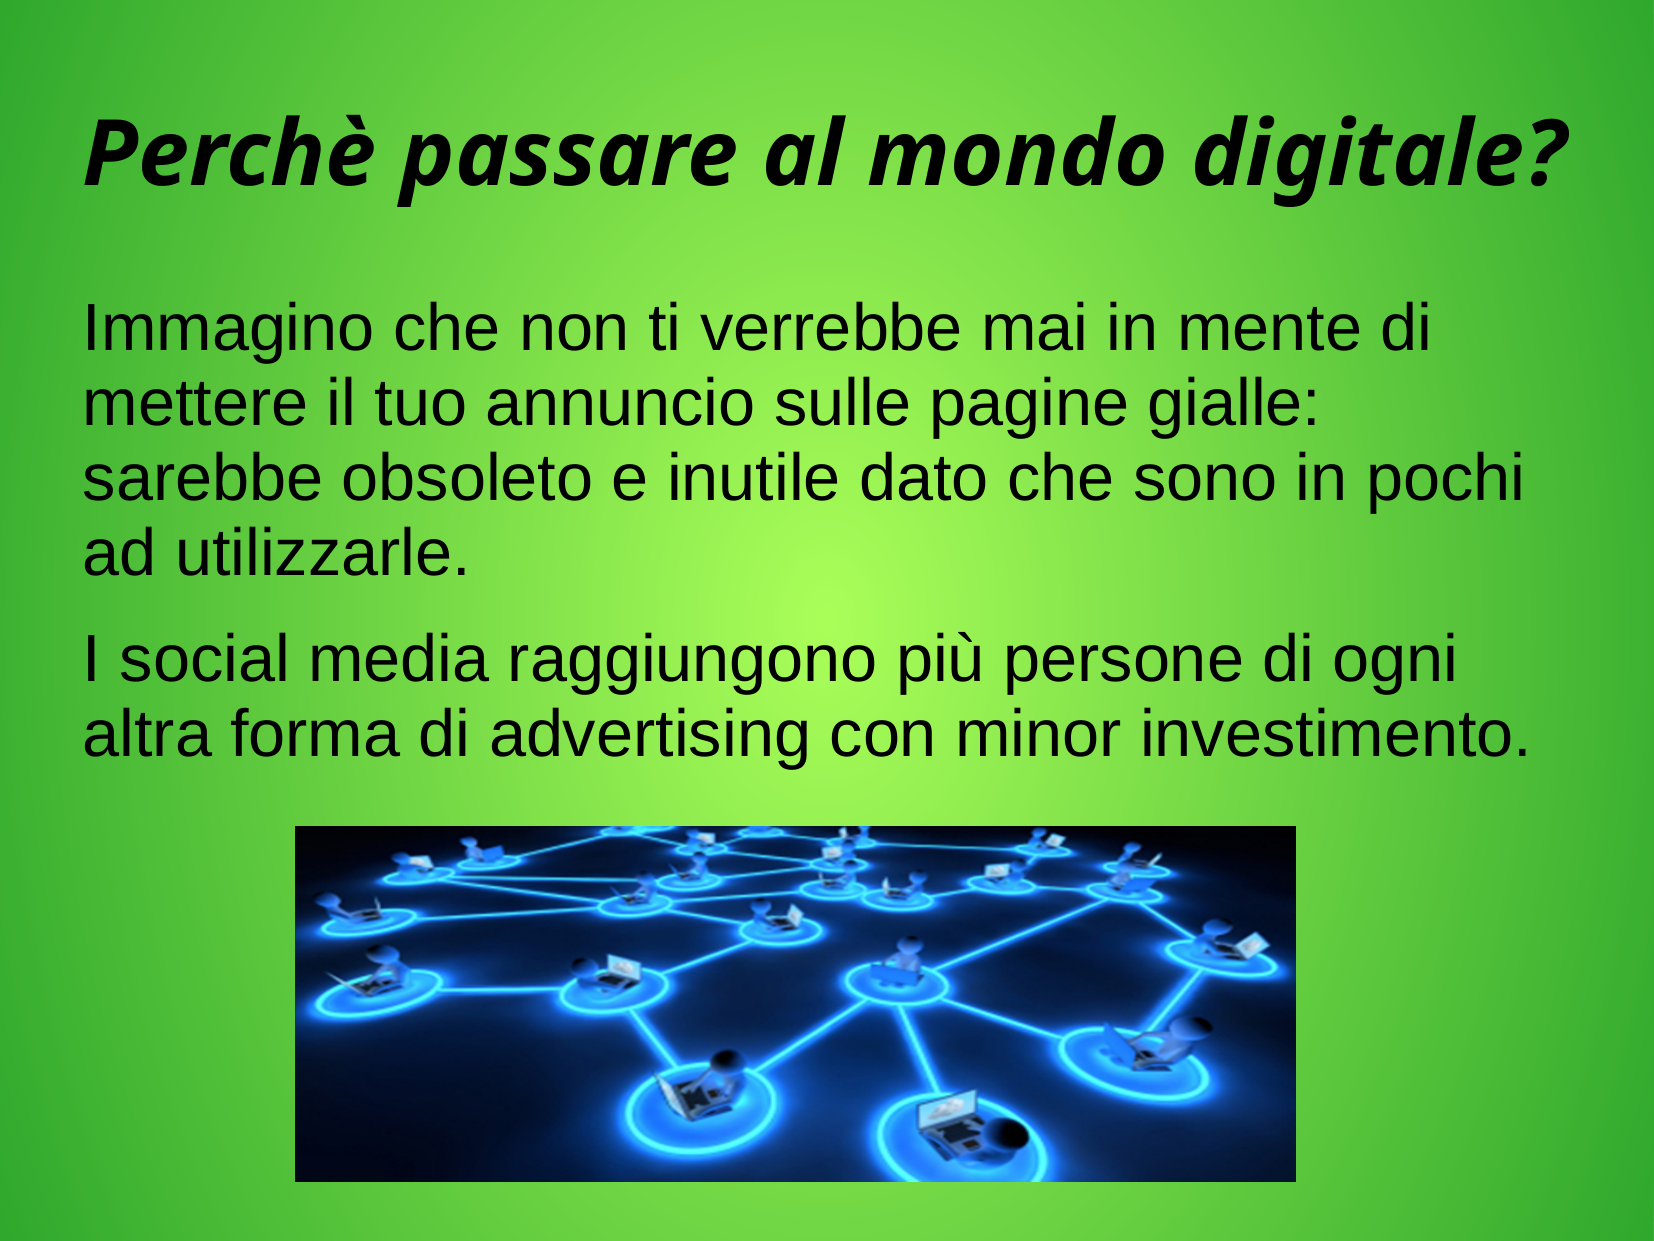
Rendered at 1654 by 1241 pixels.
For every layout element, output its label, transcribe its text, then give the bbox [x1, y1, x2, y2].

list Immagino che non ti verrebbe mai in mente di mettere il tuo annuncio sulle pagine gialle: sarebbe obsoleto e inutile dato che sono in pochi ad utilizzarle. I social media raggiungono più persone di ogni altra forma di advertising con minor investimento. [82, 290, 1571, 1241]
title Perchè passare al mondo digitale? [82, 11, 1654, 288]
picture [295, 826, 1296, 1182]
